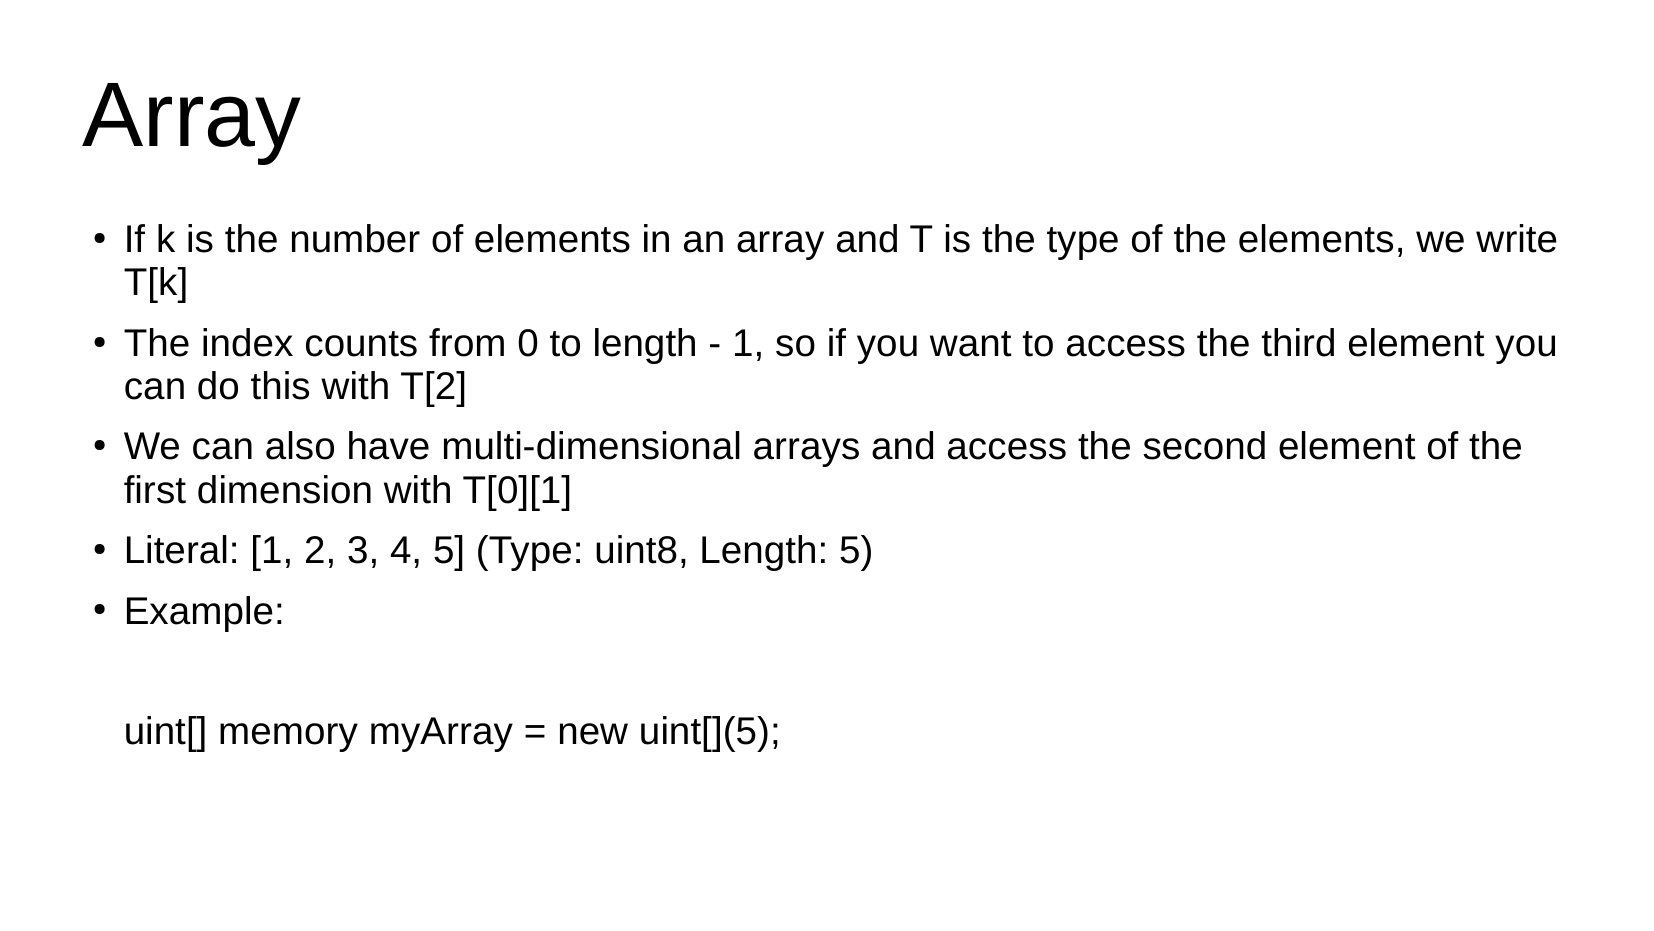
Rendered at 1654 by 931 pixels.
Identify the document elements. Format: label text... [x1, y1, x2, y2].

title Array [82, 37, 1571, 193]
list If k is the number of elements in an array and T is the type of the elements, we write T[k] The index counts from 0 to length - 1, so if you want to access the third element you can do this with T[2] We can also have multi-dimensional arrays and access the second element of the first dimension with T[0][1] Literal: [1, 2, 3, 4, 5] (Type: uint8, Length: 5) Example: uint[] memory myArray = new uint[](5); [82, 217, 1571, 758]
